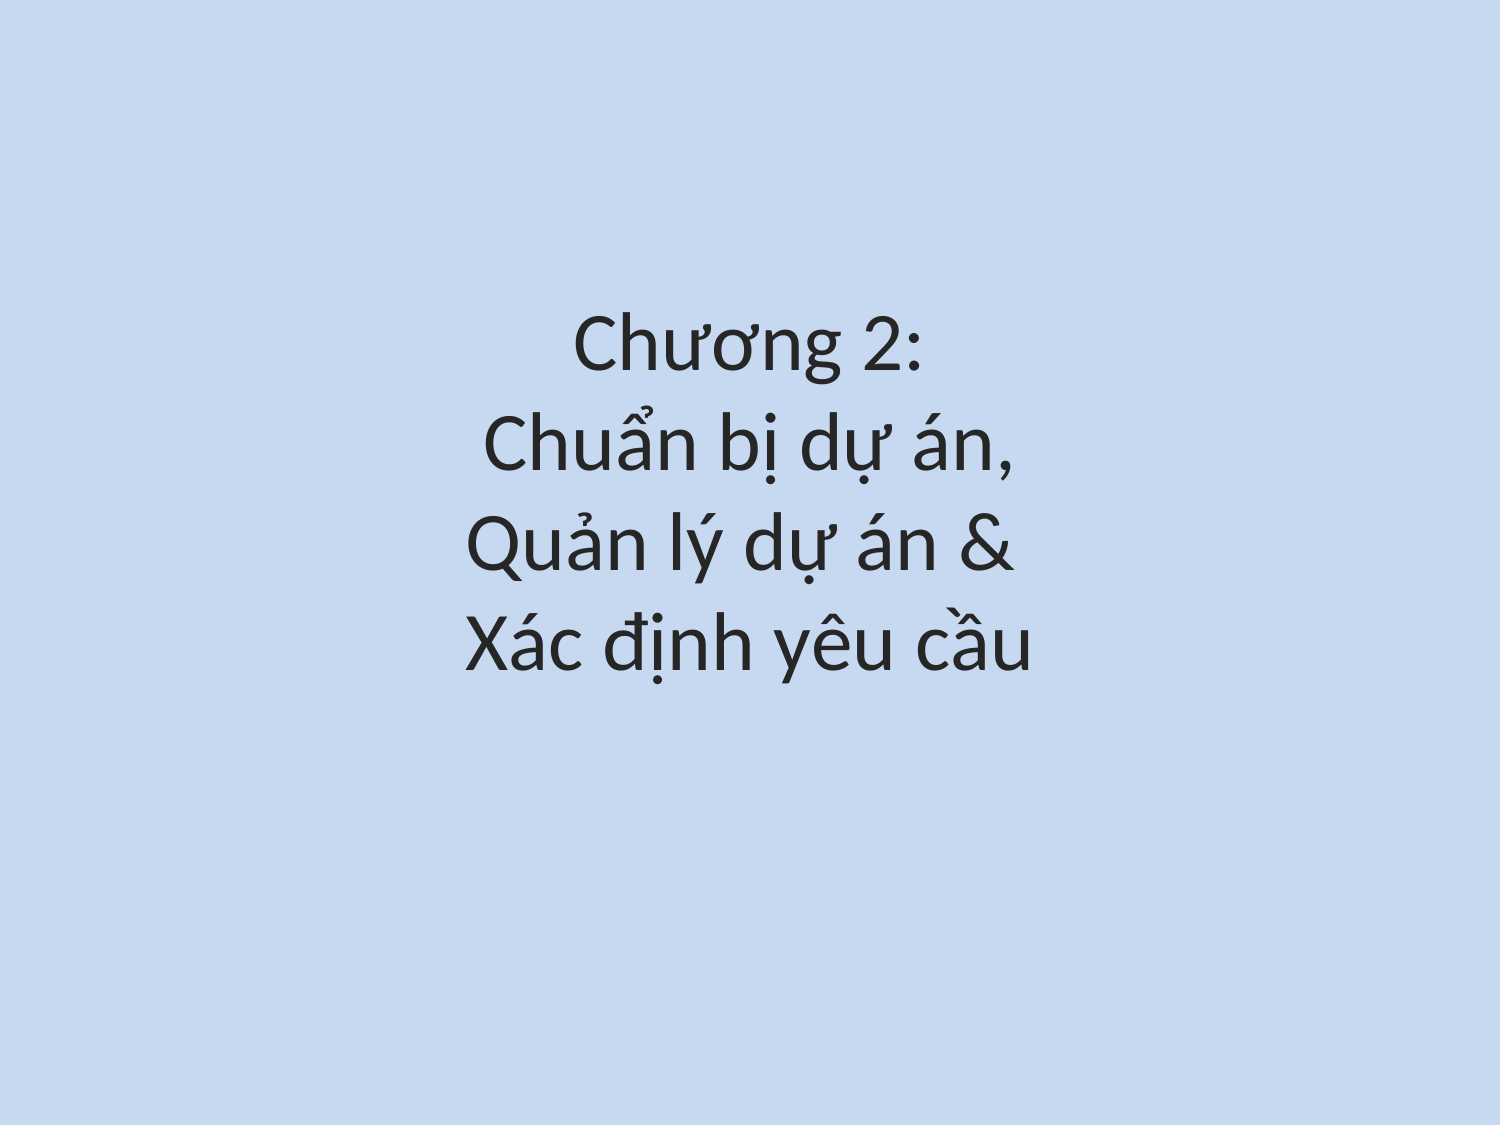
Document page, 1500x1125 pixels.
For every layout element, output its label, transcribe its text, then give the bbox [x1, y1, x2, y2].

title Chương 2: Chuẩn bị dự án, Quản lý dự án & Xác định yêu cầu [112, 262, 1388, 713]
